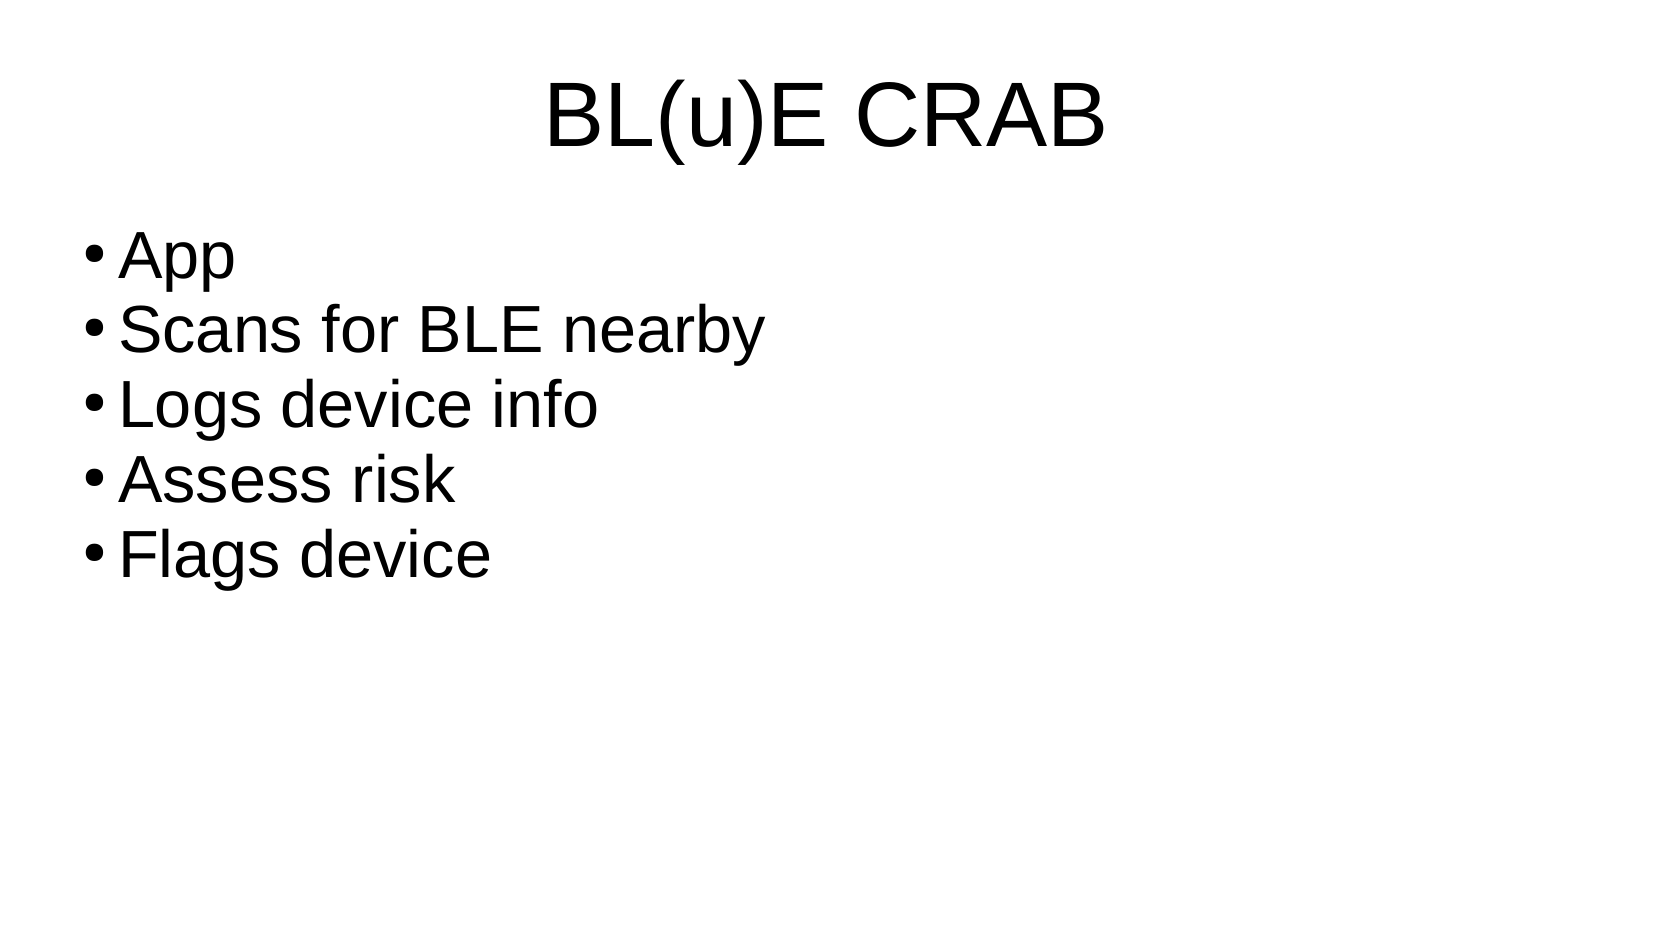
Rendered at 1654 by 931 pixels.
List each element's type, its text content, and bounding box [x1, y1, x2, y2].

subtitle App Scans for BLE nearby Logs device info Assess risk Flags device [82, 217, 1571, 758]
title BL(u)E CRAB [82, 37, 1571, 193]
